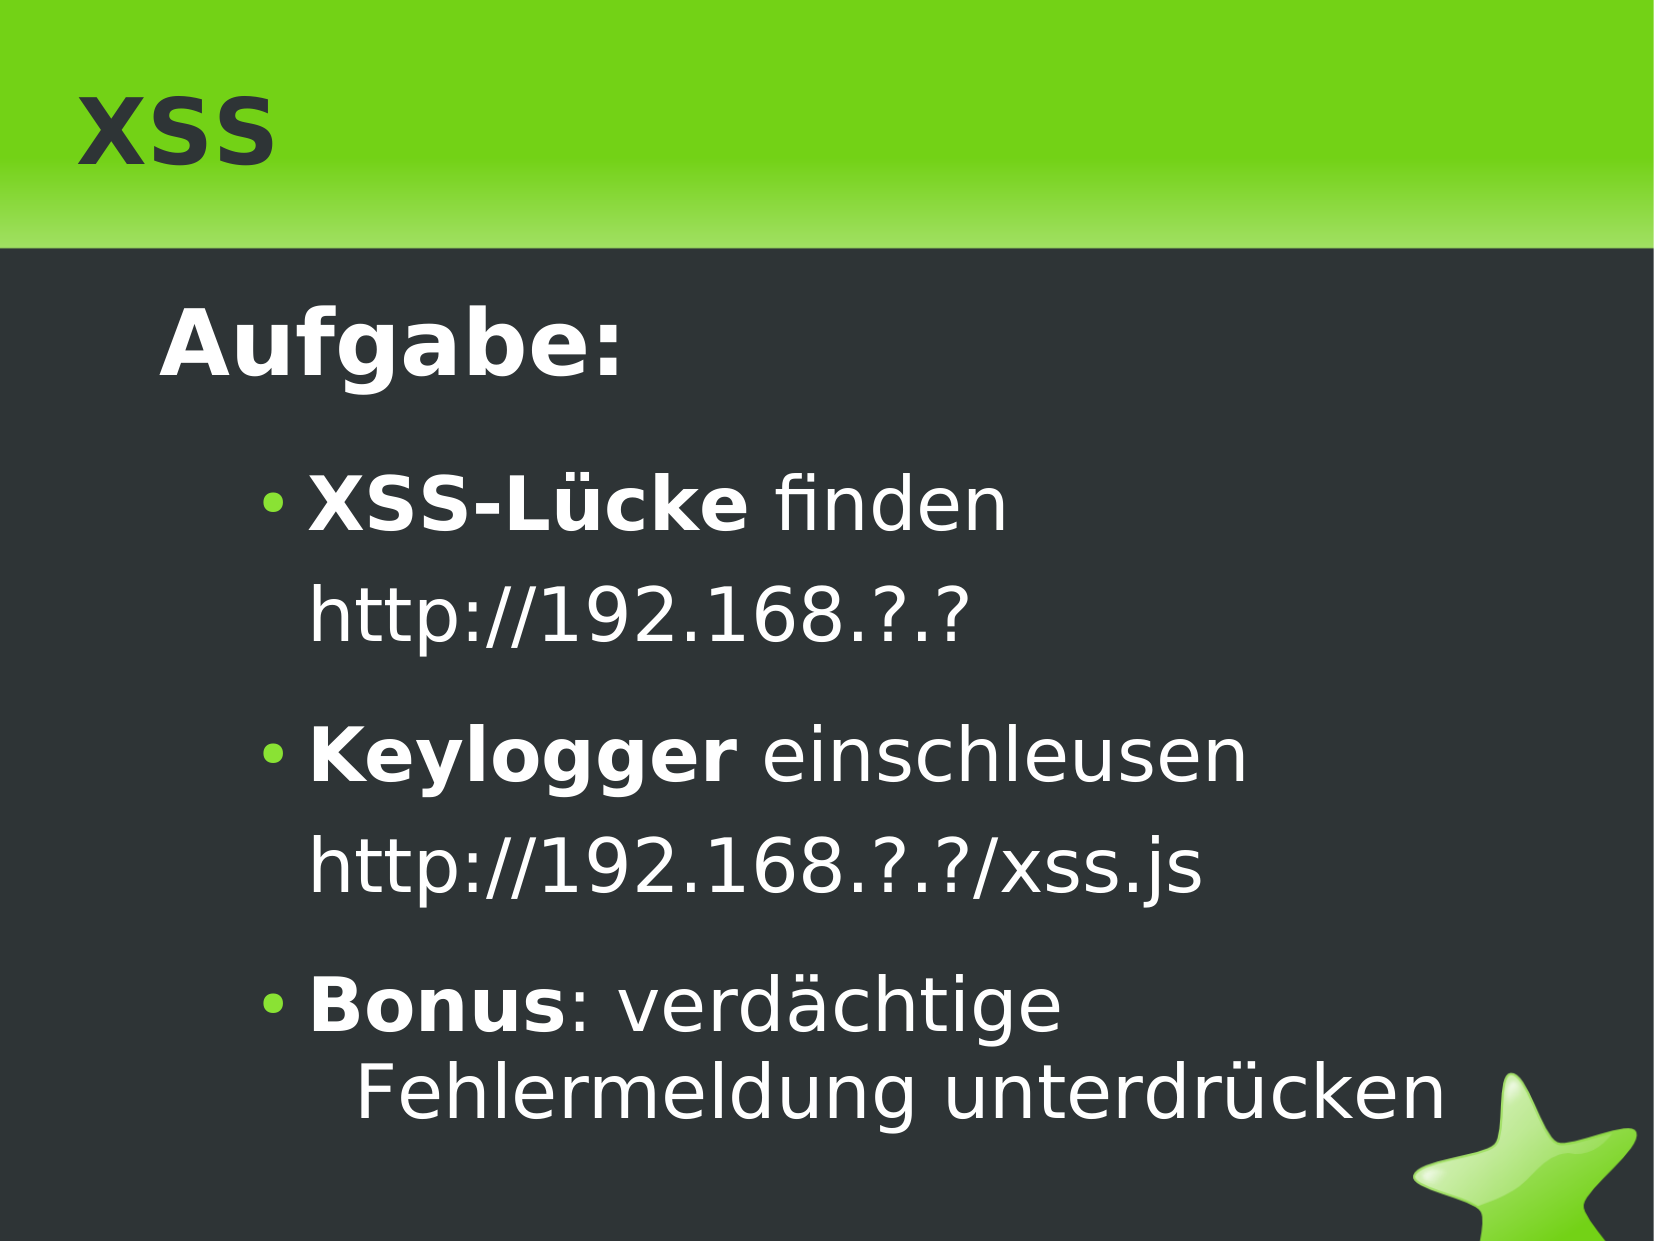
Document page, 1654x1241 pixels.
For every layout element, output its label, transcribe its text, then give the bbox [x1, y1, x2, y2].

list Aufgabe: XSS-Lücke finden http://192.168.?.? Keylogger einschleusen http://192.168.?.?/xss.js Bonus: verdächtige Fehlermeldung unterdrücken [70, 290, 1559, 1241]
title XSS [76, 29, 1565, 237]
picture [0, 0, 1654, 1241]
